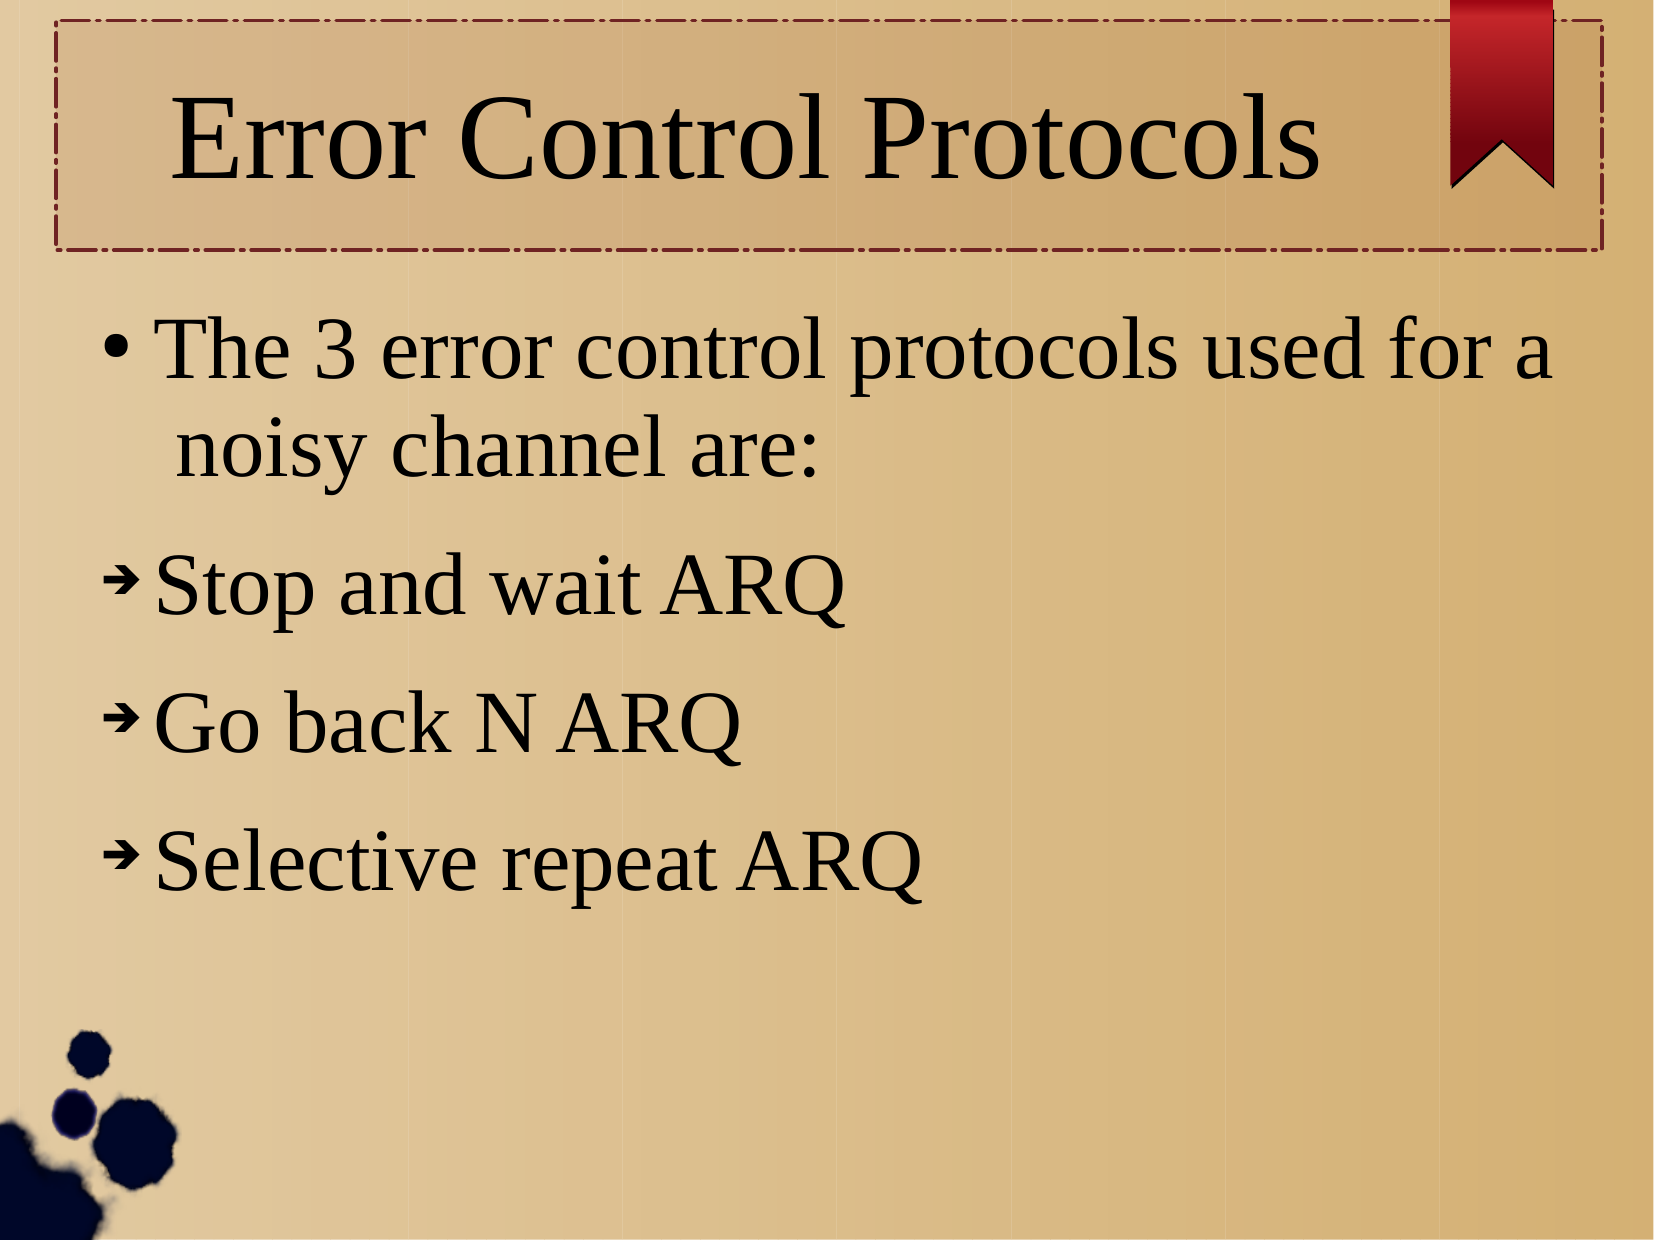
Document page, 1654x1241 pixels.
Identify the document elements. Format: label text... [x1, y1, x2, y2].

title Error Control Protocols [82, 47, 1412, 229]
list The 3 error control protocols used for a noisy channel are: Stop and wait ARQ Go back N ARQ Selective repeat ARQ [82, 299, 1571, 1019]
